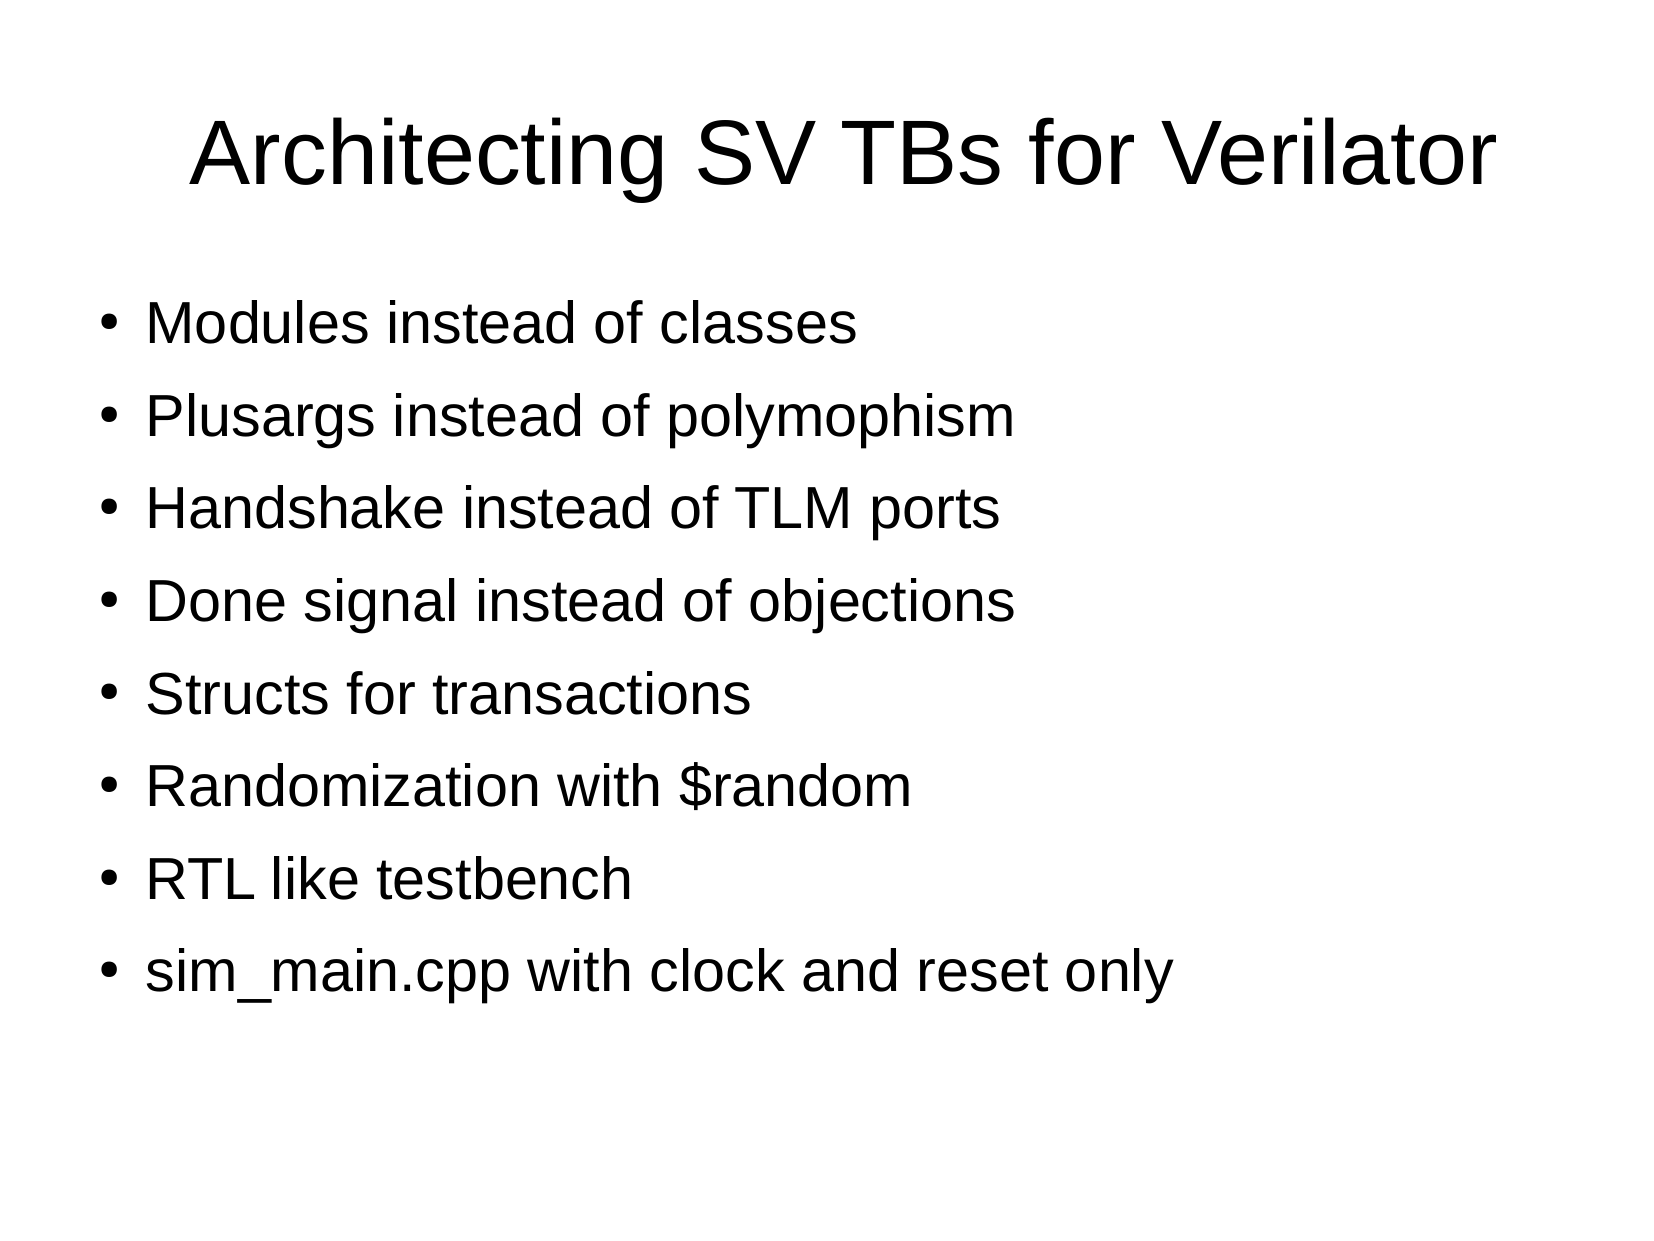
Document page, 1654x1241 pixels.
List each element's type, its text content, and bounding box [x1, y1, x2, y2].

list Modules instead of classes Plusargs instead of polymophism Handshake instead of TLM ports Done signal instead of objections Structs for transactions Randomization with $random RTL like testbench sim_main.cpp with clock and reset only [82, 290, 1571, 1010]
title Architecting SV TBs for Verilator [82, 49, 1571, 257]
